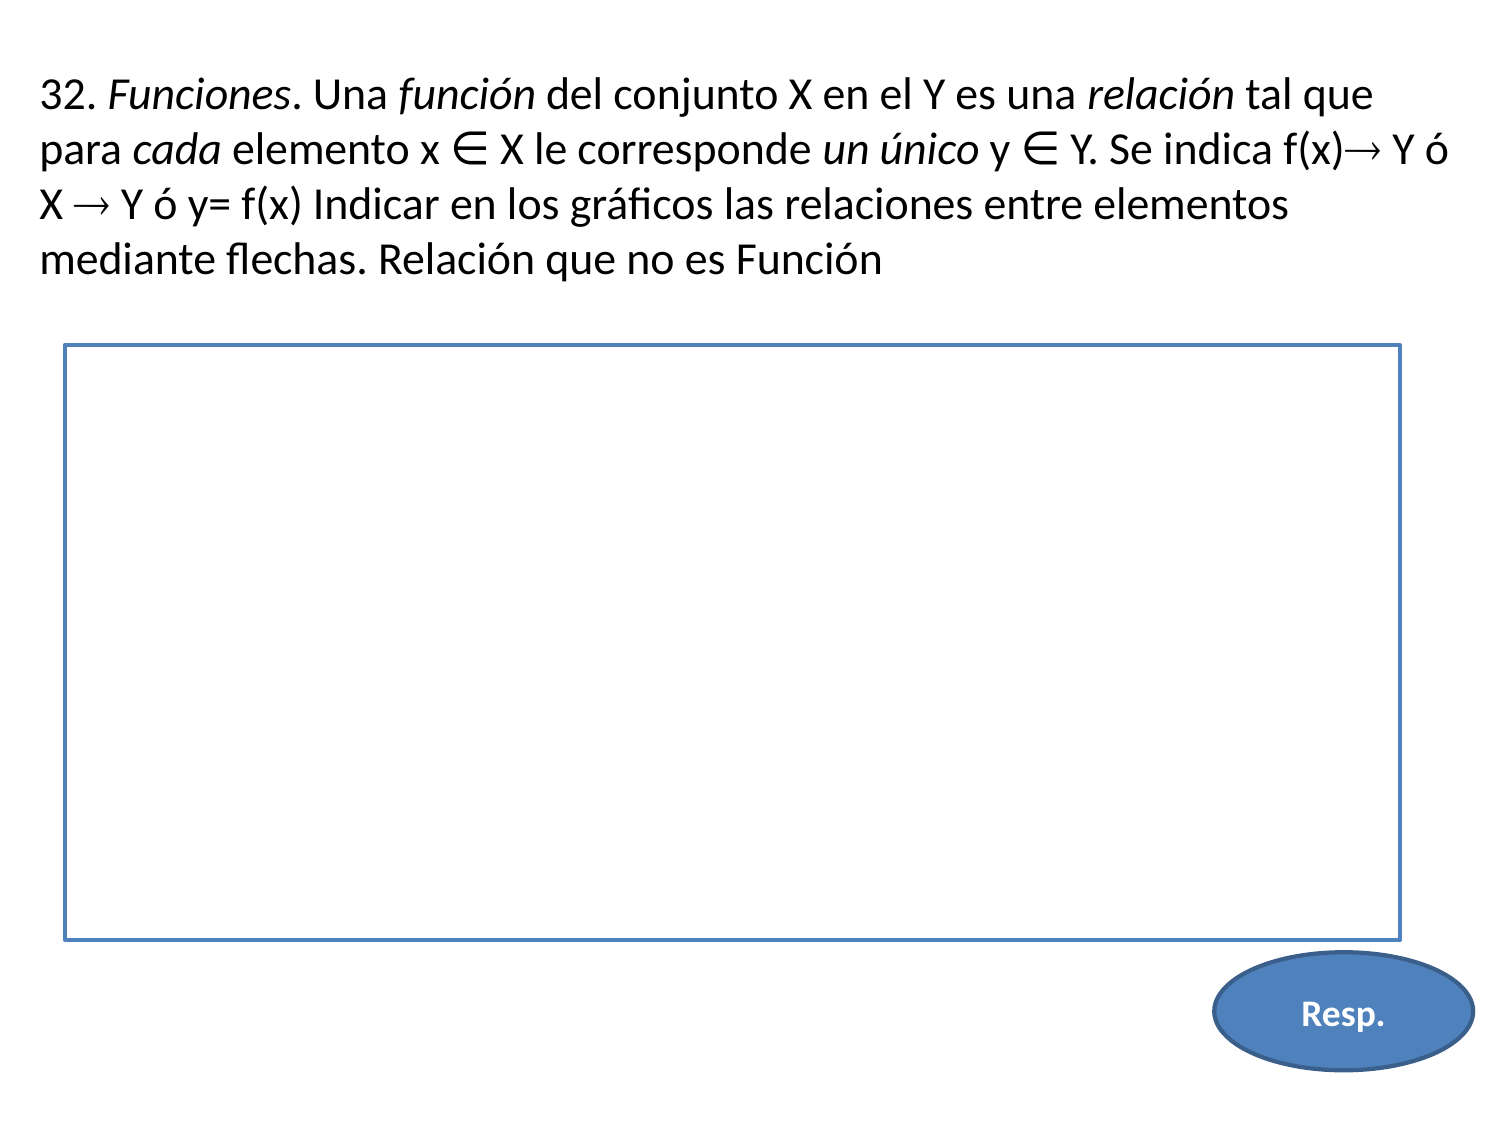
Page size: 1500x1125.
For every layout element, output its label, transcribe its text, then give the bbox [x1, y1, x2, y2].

title 32. Funciones. Una función del conjunto X en el Y es una relación tal que para cada elemento x ∈ X le corresponde un único y ∈ Y. Se indica f(x) Y ó X  Y ó y= f(x) Indicar en los gráficos las relaciones entre elementos mediante flechas. Relación que no es Función [24, 2, 1478, 346]
text_box Resp. [1214, 952, 1474, 1071]
text_box [64, 344, 1400, 940]
